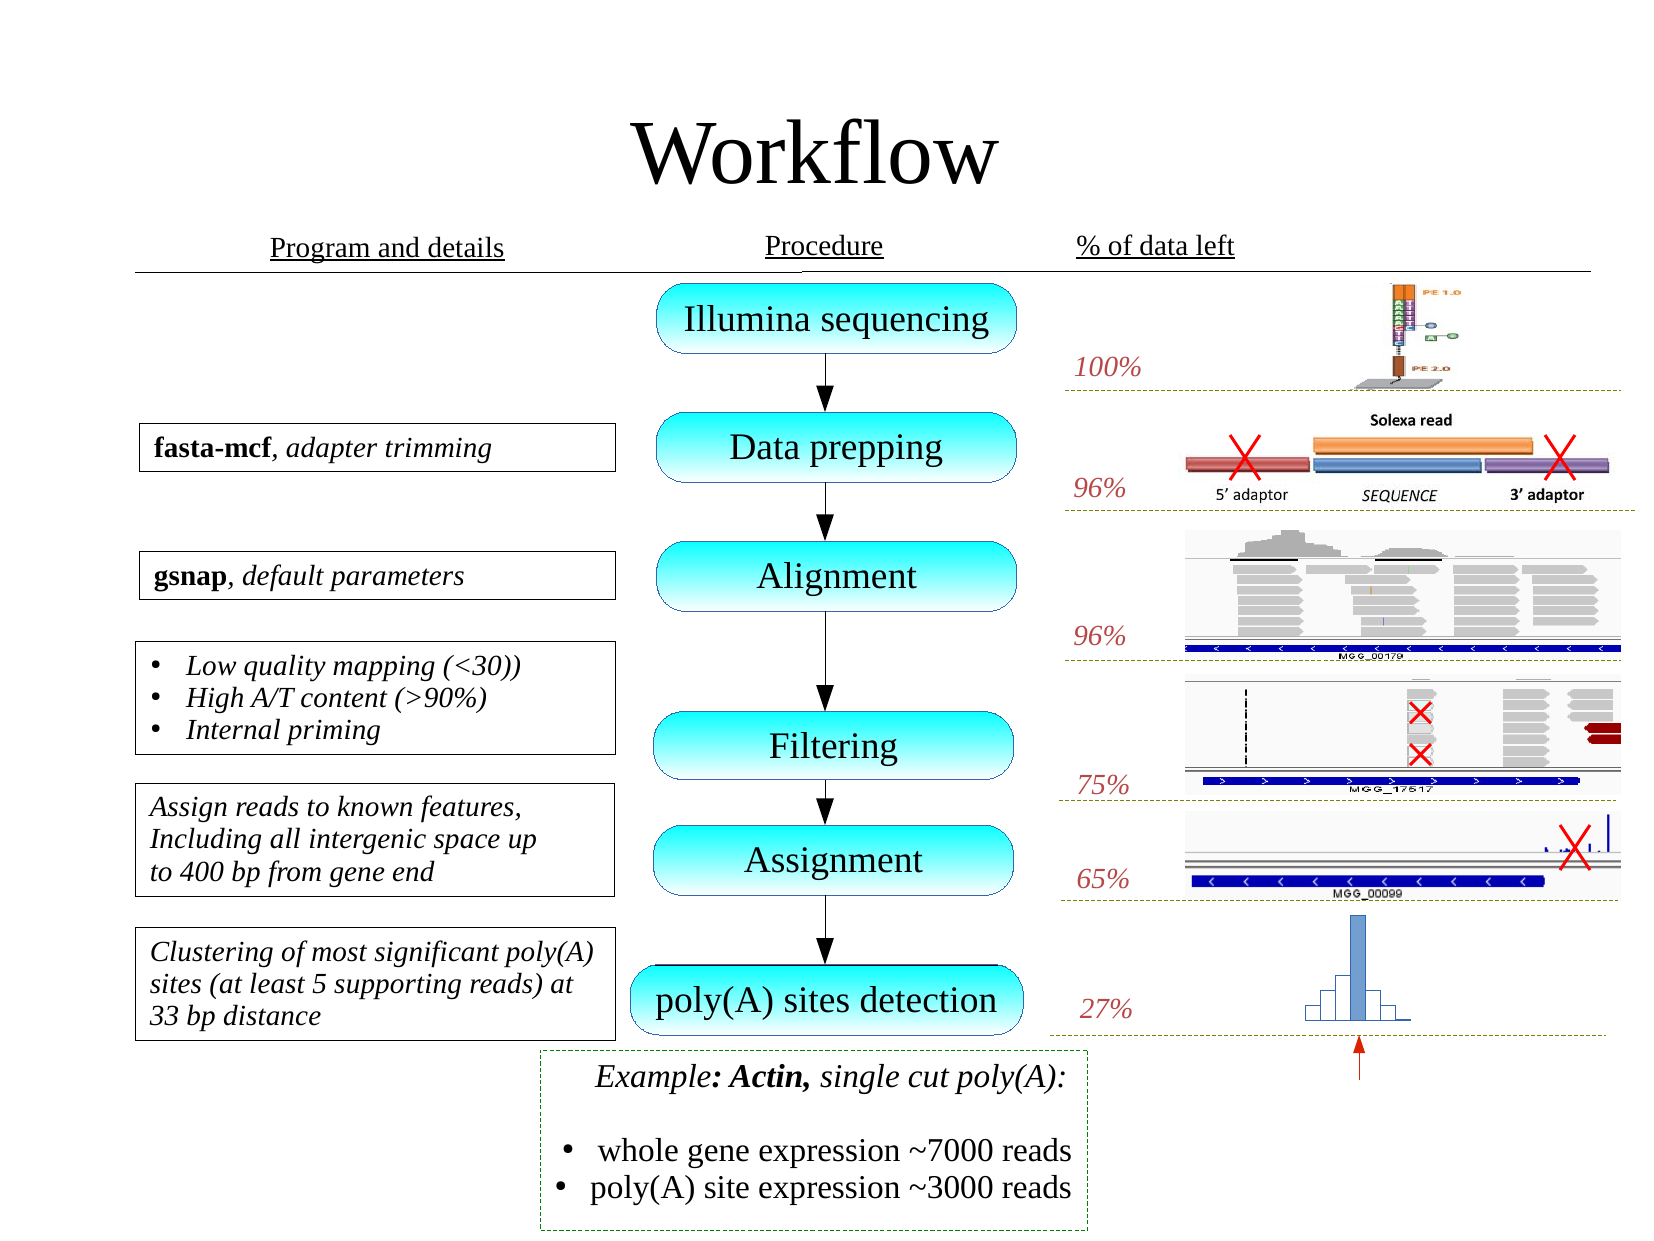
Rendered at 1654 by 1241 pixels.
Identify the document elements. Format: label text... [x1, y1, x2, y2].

text_box 27% [1065, 985, 1156, 1033]
picture [1185, 811, 1621, 901]
text_box Program and details [255, 224, 520, 273]
text_box poly(A) sites detection [630, 964, 1024, 1036]
text_box Low quality mapping (<30)) High A/T content (>90%) Internal priming [135, 641, 616, 755]
text_box Data prepping [656, 412, 1017, 483]
text_box % of data left [1061, 222, 1250, 271]
text_box Filtering [653, 711, 1014, 780]
text_box Illumina sequencing [656, 283, 1017, 354]
text_box [1305, 915, 1411, 1021]
text_box Alignment [656, 541, 1017, 612]
text_box 65% [1061, 855, 1153, 903]
picture [1185, 674, 1621, 796]
picture [1185, 530, 1621, 662]
picture [1350, 283, 1480, 391]
text_box Assign reads to known features, Including all intergenic space up to 400 bp from gene end [135, 783, 615, 897]
text_box Example: Actin, single cut poly(A): whole gene expression ~7000 reads poly(A) site expression ~3000 reads [540, 1050, 1088, 1231]
picture [1178, 404, 1621, 517]
text_box 96% [1058, 612, 1150, 661]
text_box Procedure [750, 222, 899, 271]
text_box gsnap, default parameters [139, 551, 616, 600]
title Workflow [82, 49, 1571, 257]
text_box Clustering of most significant poly(A) sites (at least 5 supporting reads) at 33 bp distance [135, 927, 616, 1041]
text_box 96% [1058, 464, 1150, 512]
text_box Assignment [653, 825, 1014, 896]
text_box 100% [1059, 343, 1165, 391]
text_box 75% [1061, 761, 1153, 809]
text_box fasta-mcf, adapter trimming [139, 423, 616, 472]
